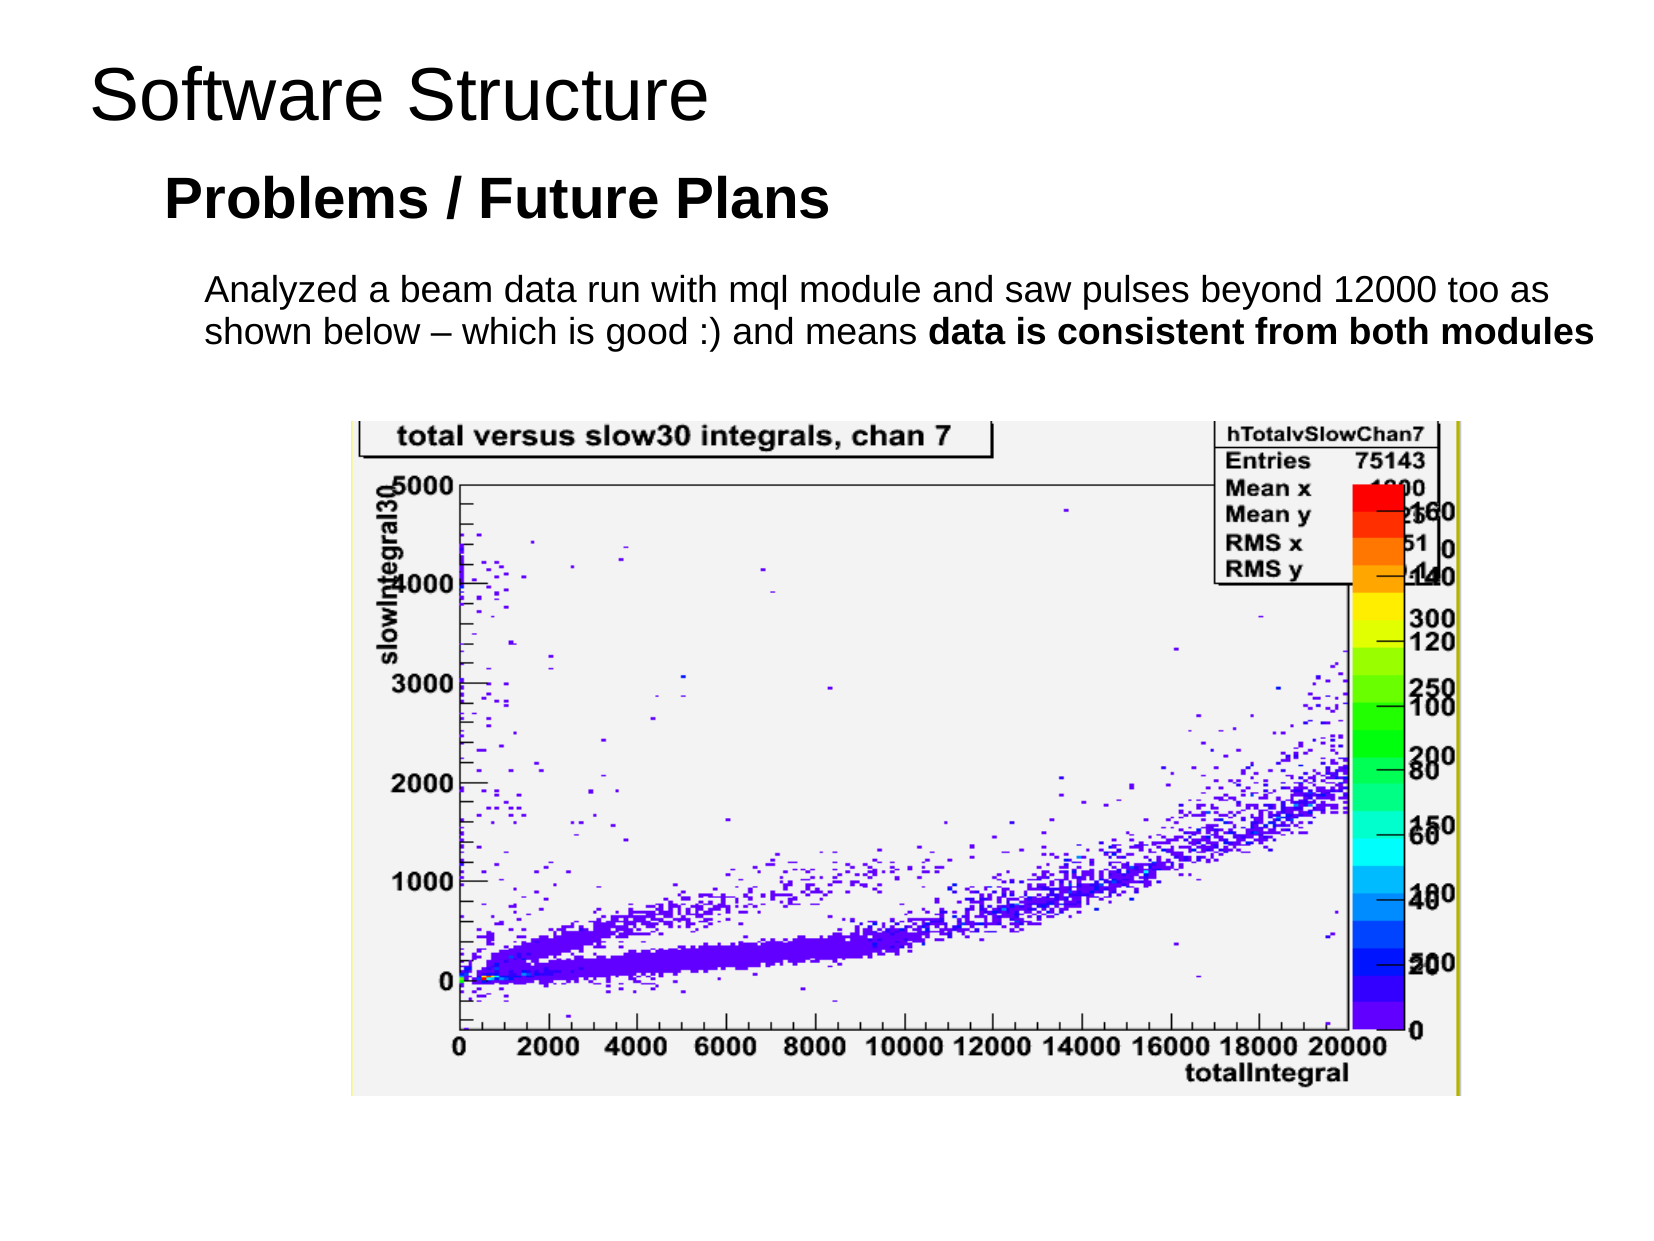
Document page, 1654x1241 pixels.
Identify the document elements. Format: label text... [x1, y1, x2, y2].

picture [351, 421, 1463, 1096]
text_box Software Structure [75, 45, 1613, 158]
text_box Problems / Future Plans [150, 157, 847, 238]
text_box Analyzed a beam data run with mql module and saw pulses beyond 12000 too as shown below – which is good :) and means data is consistent from both modules [189, 260, 1654, 360]
